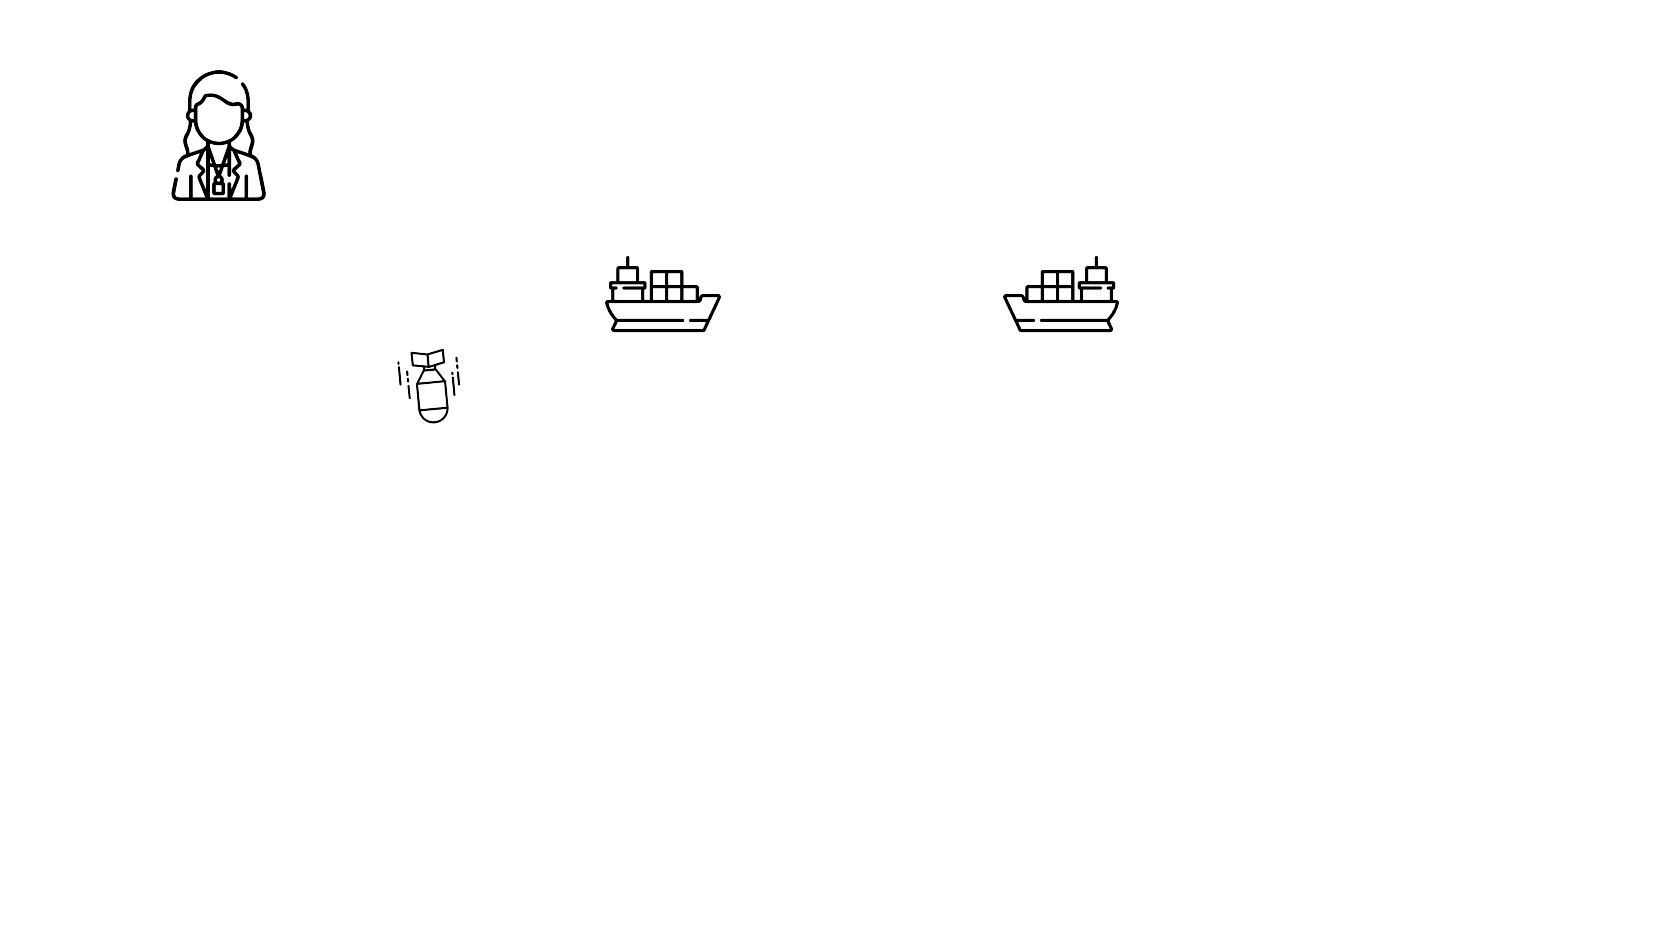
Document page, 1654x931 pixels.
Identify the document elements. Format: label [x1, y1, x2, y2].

picture [153, 70, 284, 201]
picture [375, 325, 484, 434]
picture [1003, 236, 1119, 352]
picture [605, 236, 721, 352]
